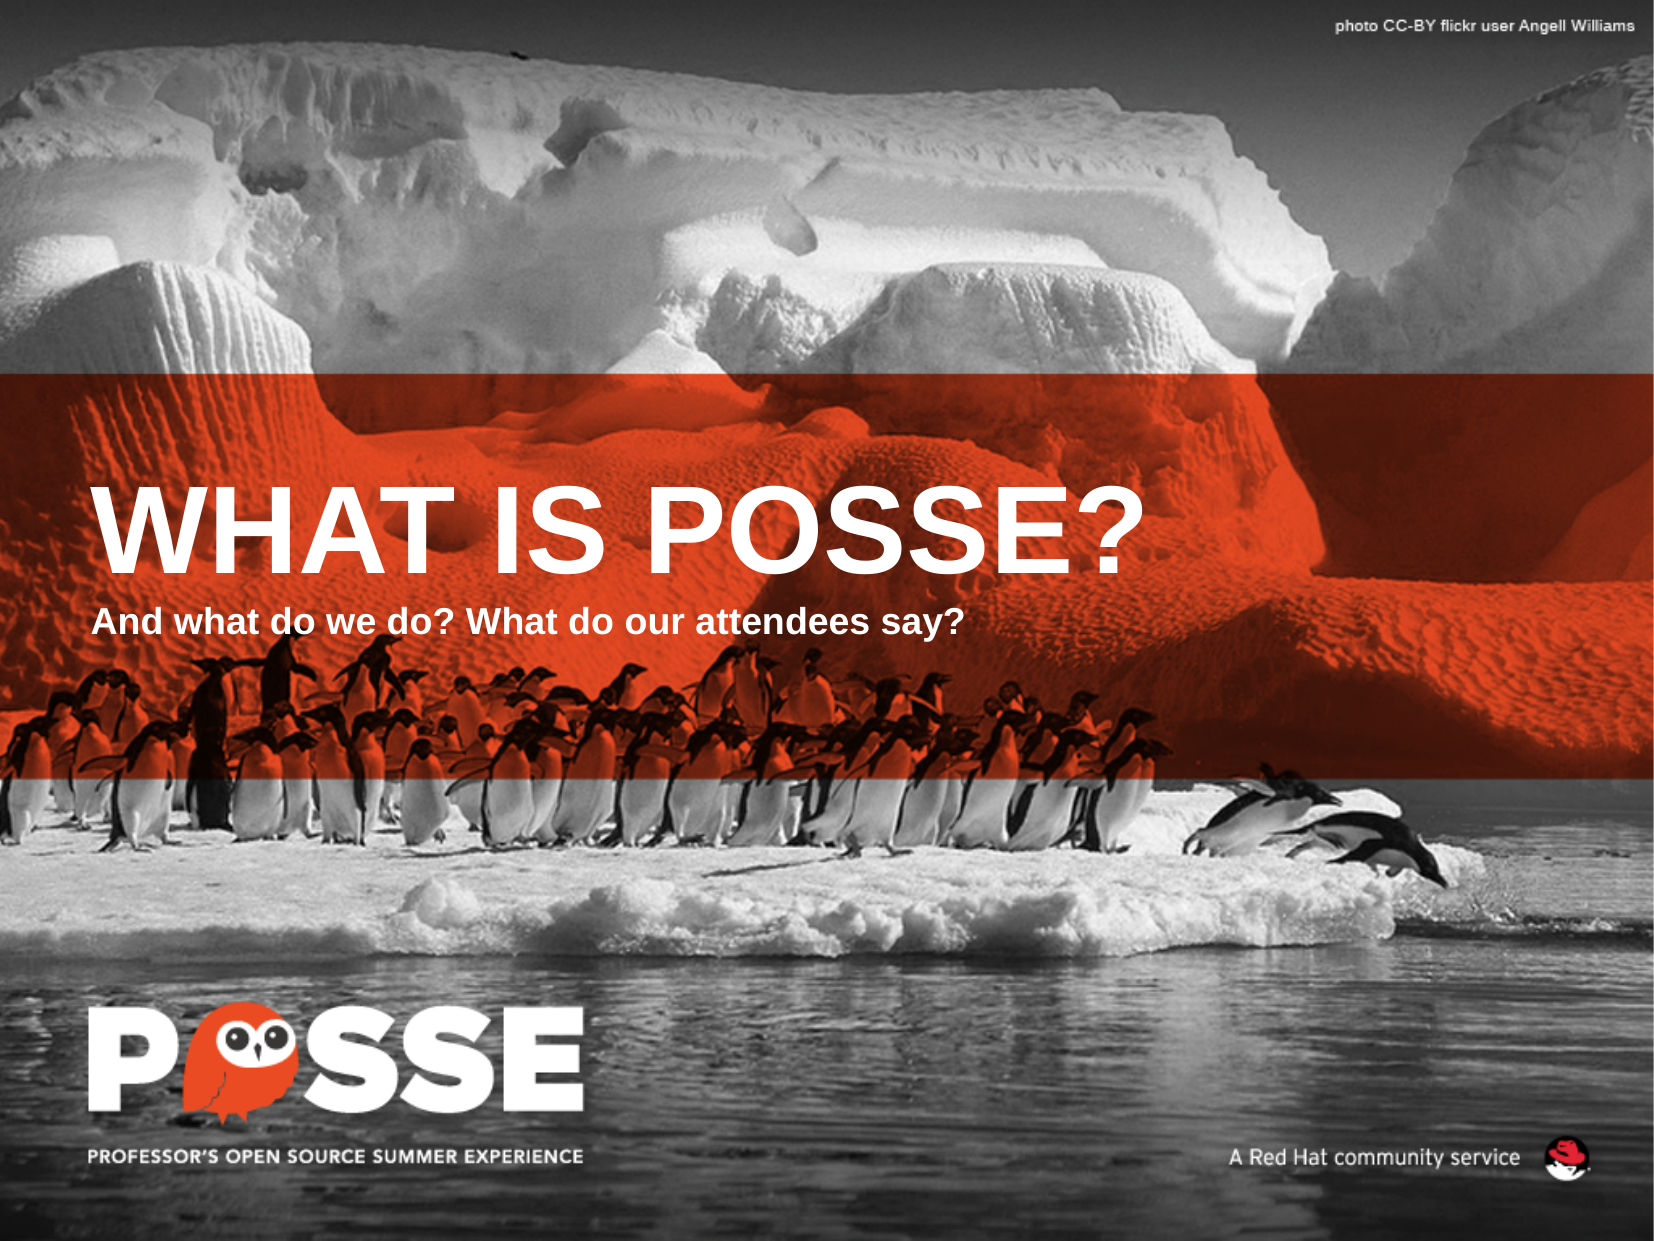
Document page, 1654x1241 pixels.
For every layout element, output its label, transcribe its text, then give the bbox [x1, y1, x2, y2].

picture [0, 0, 1654, 1241]
text_box WHAT IS POSSE? And what do we do? What do our attendees say? [75, 452, 1559, 650]
